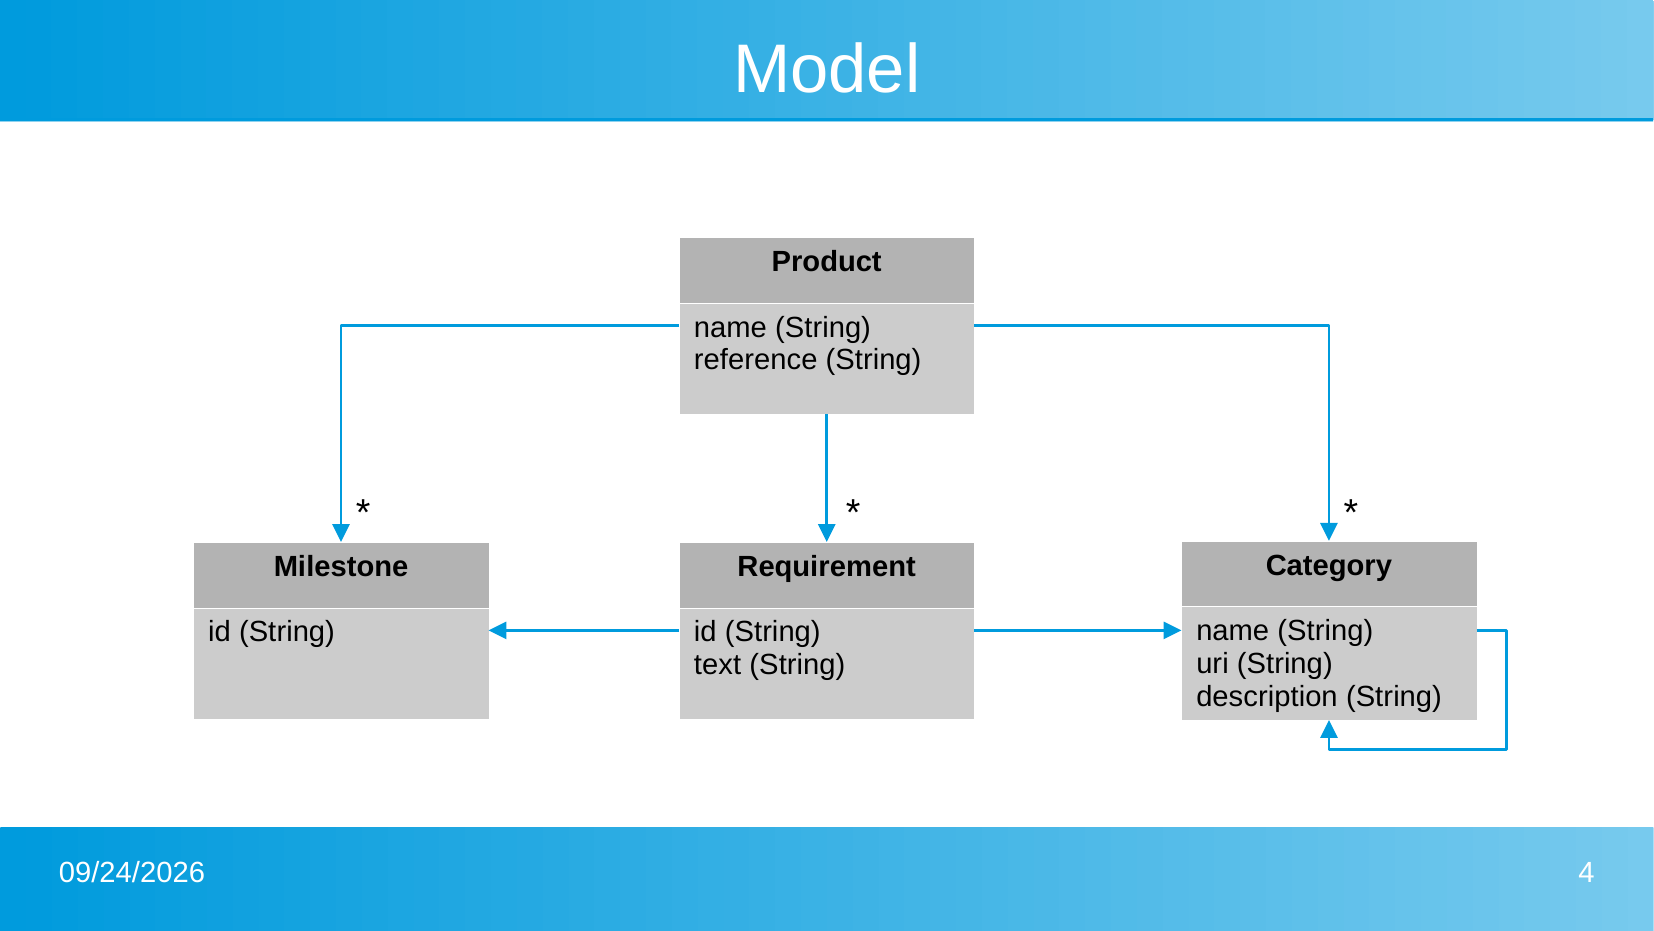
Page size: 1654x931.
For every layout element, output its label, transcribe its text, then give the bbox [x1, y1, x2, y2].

title Model [59, 29, 1595, 108]
table_cell id (String) text (String) [680, 609, 974, 719]
table_header Category [1182, 542, 1477, 606]
table_cell id (String) [194, 609, 489, 719]
table_header Milestone [194, 543, 489, 608]
text_box * [1328, 483, 1374, 541]
text_box * [831, 484, 876, 542]
table_cell name (String) uri (String) description (String) [1182, 607, 1477, 720]
text_box * [340, 484, 386, 542]
table_header Product [680, 238, 974, 303]
table_header Requirement [680, 543, 974, 608]
table_cell name (String) reference (String) [680, 304, 974, 414]
